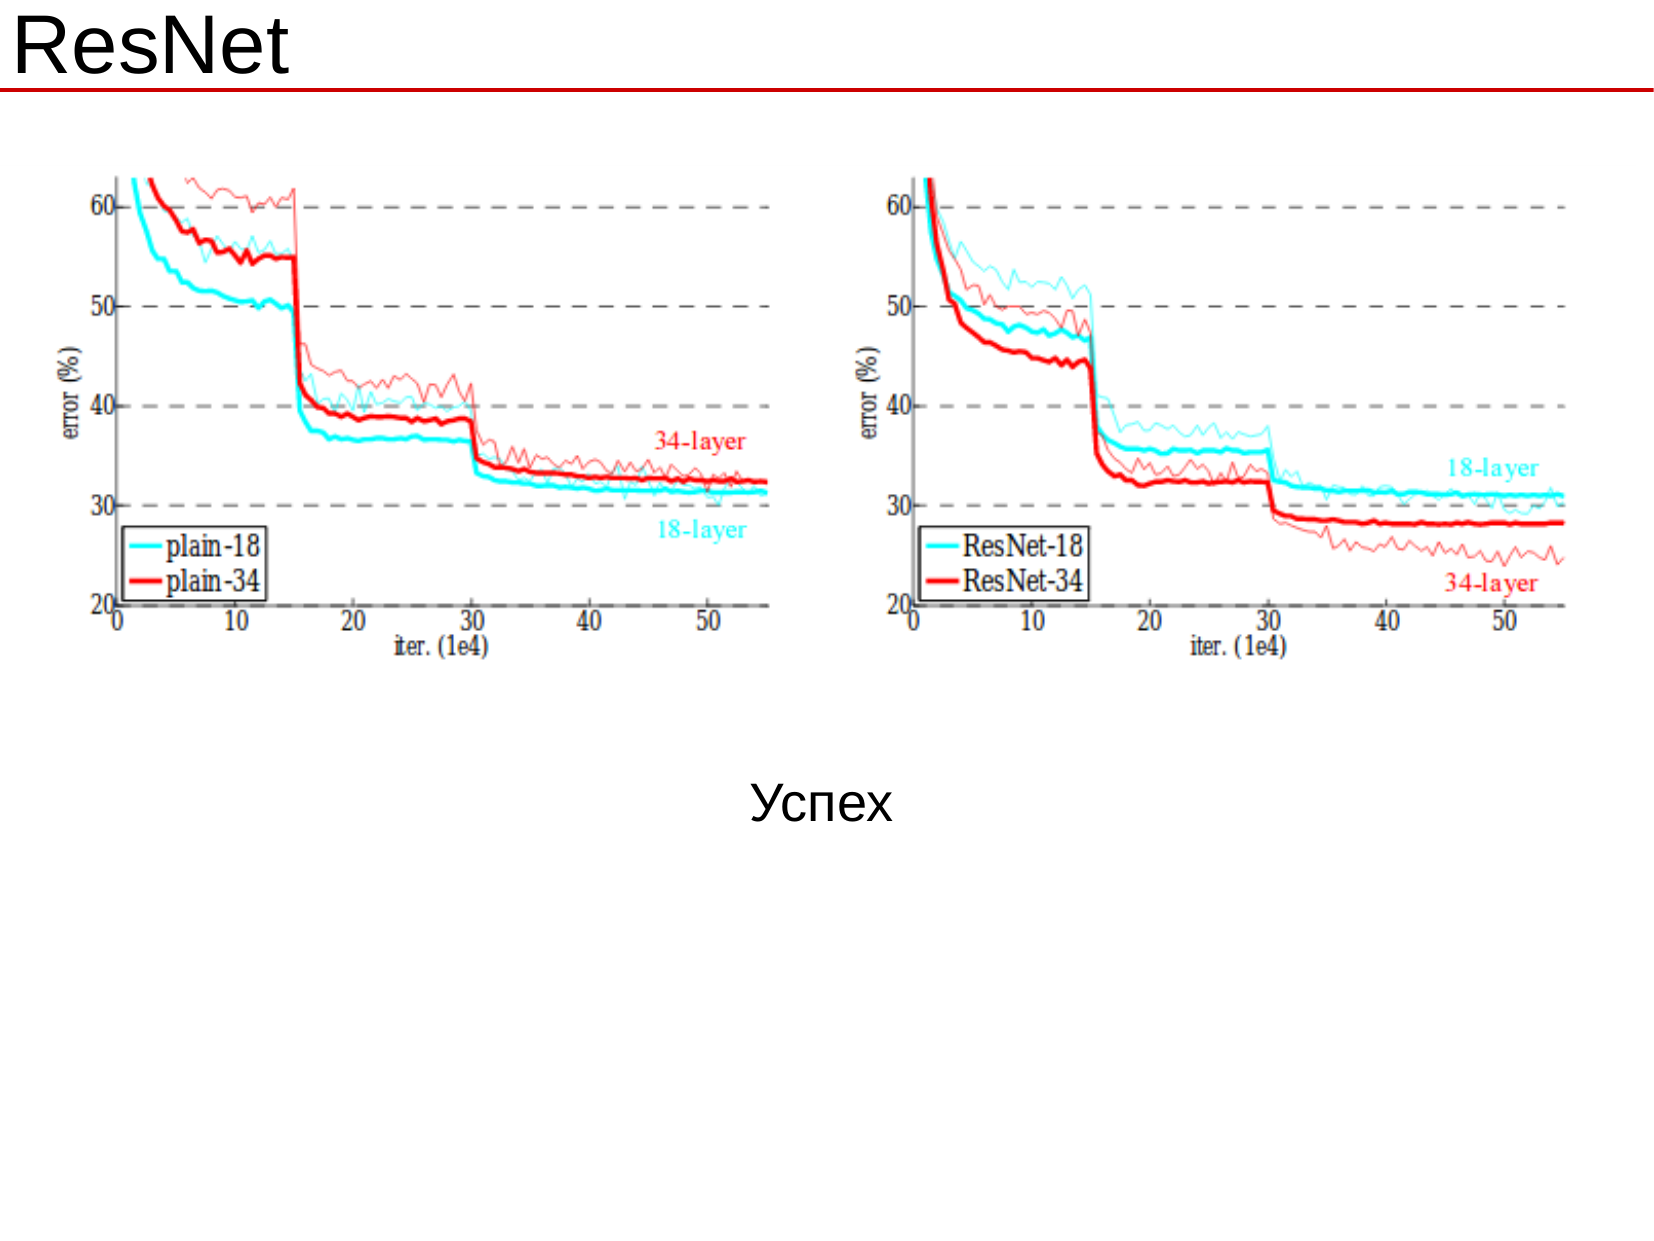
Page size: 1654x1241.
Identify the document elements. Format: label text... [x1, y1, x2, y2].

title ResNet [11, 0, 1501, 91]
text_box Успех [735, 764, 1291, 841]
picture [0, 164, 1636, 670]
